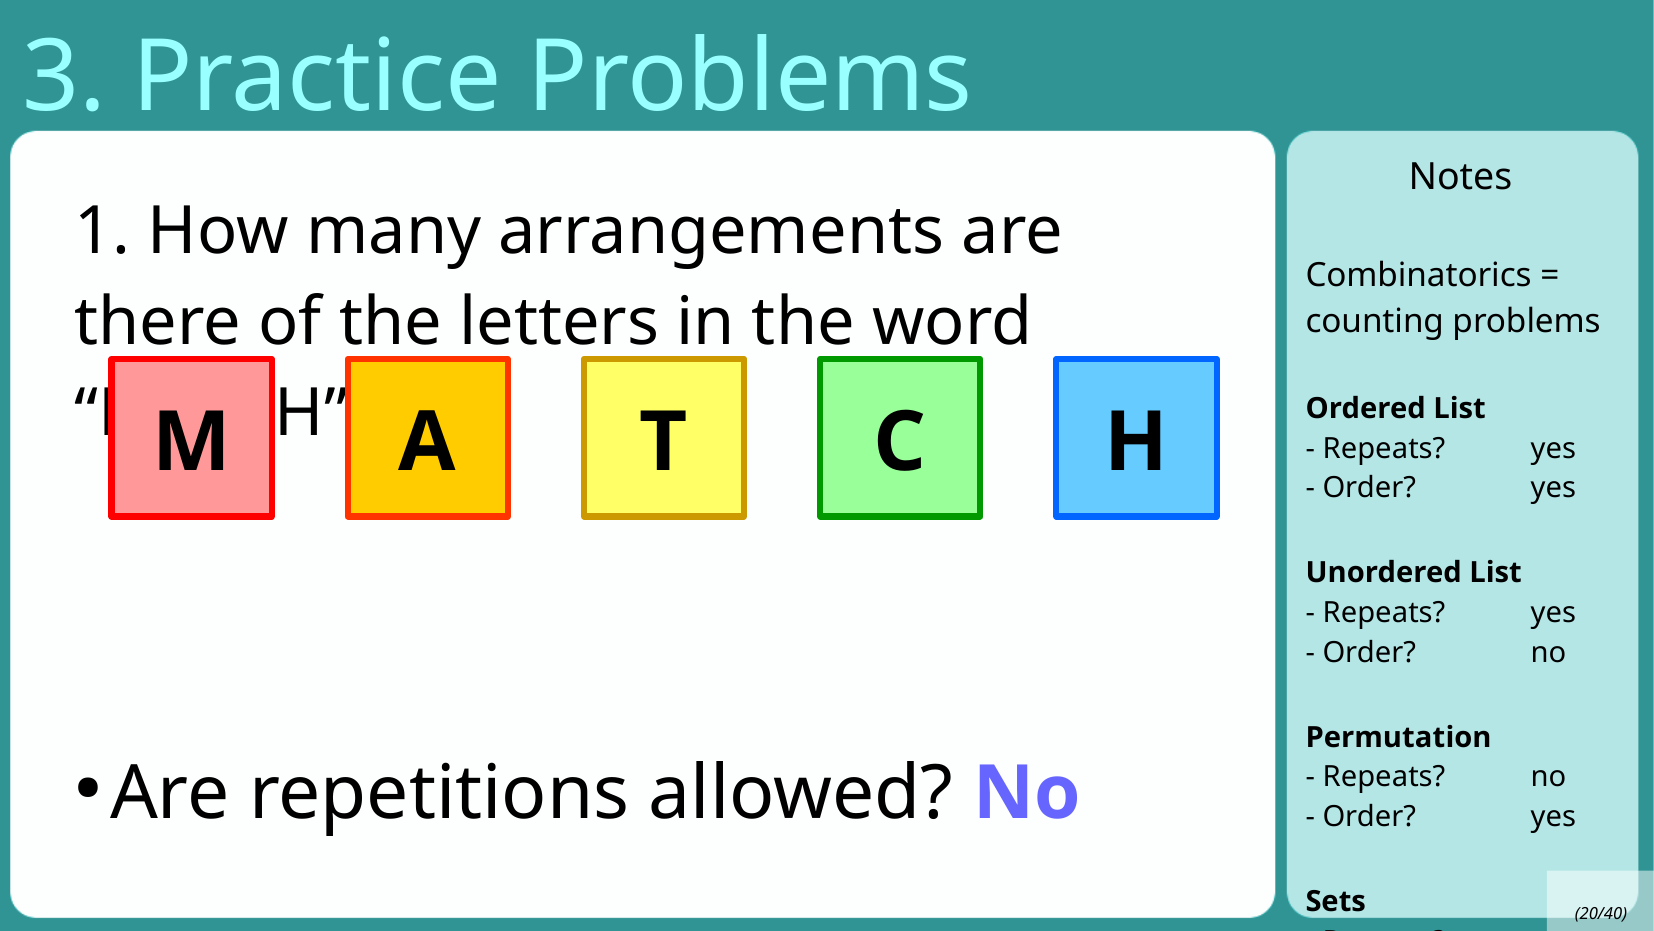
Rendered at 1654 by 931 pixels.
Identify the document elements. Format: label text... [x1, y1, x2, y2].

text_box A [347, 358, 508, 517]
title 3. Practice Problems [22, 13, 1511, 130]
text_box C [820, 358, 981, 517]
text_box Notes Combinatorics = counting problems Ordered List - Repeats? yes - Order? yes Unordered List - Repeats? yes - Order? no Permutation - Repeats? no - Order? yes Sets - Repeats? no - Order? no [1290, 141, 1631, 858]
text_box H [1056, 358, 1217, 517]
text_box T [583, 358, 745, 517]
text_box M [111, 358, 272, 517]
text_box (<number>/40) [1546, 877, 1654, 931]
text_box 1. How many arrangements are there of the letters in the word “MATCH”? Are repetitions allowed? No Does order matter? Yes [74, 182, 1244, 819]
picture [0, 0, 1654, 931]
